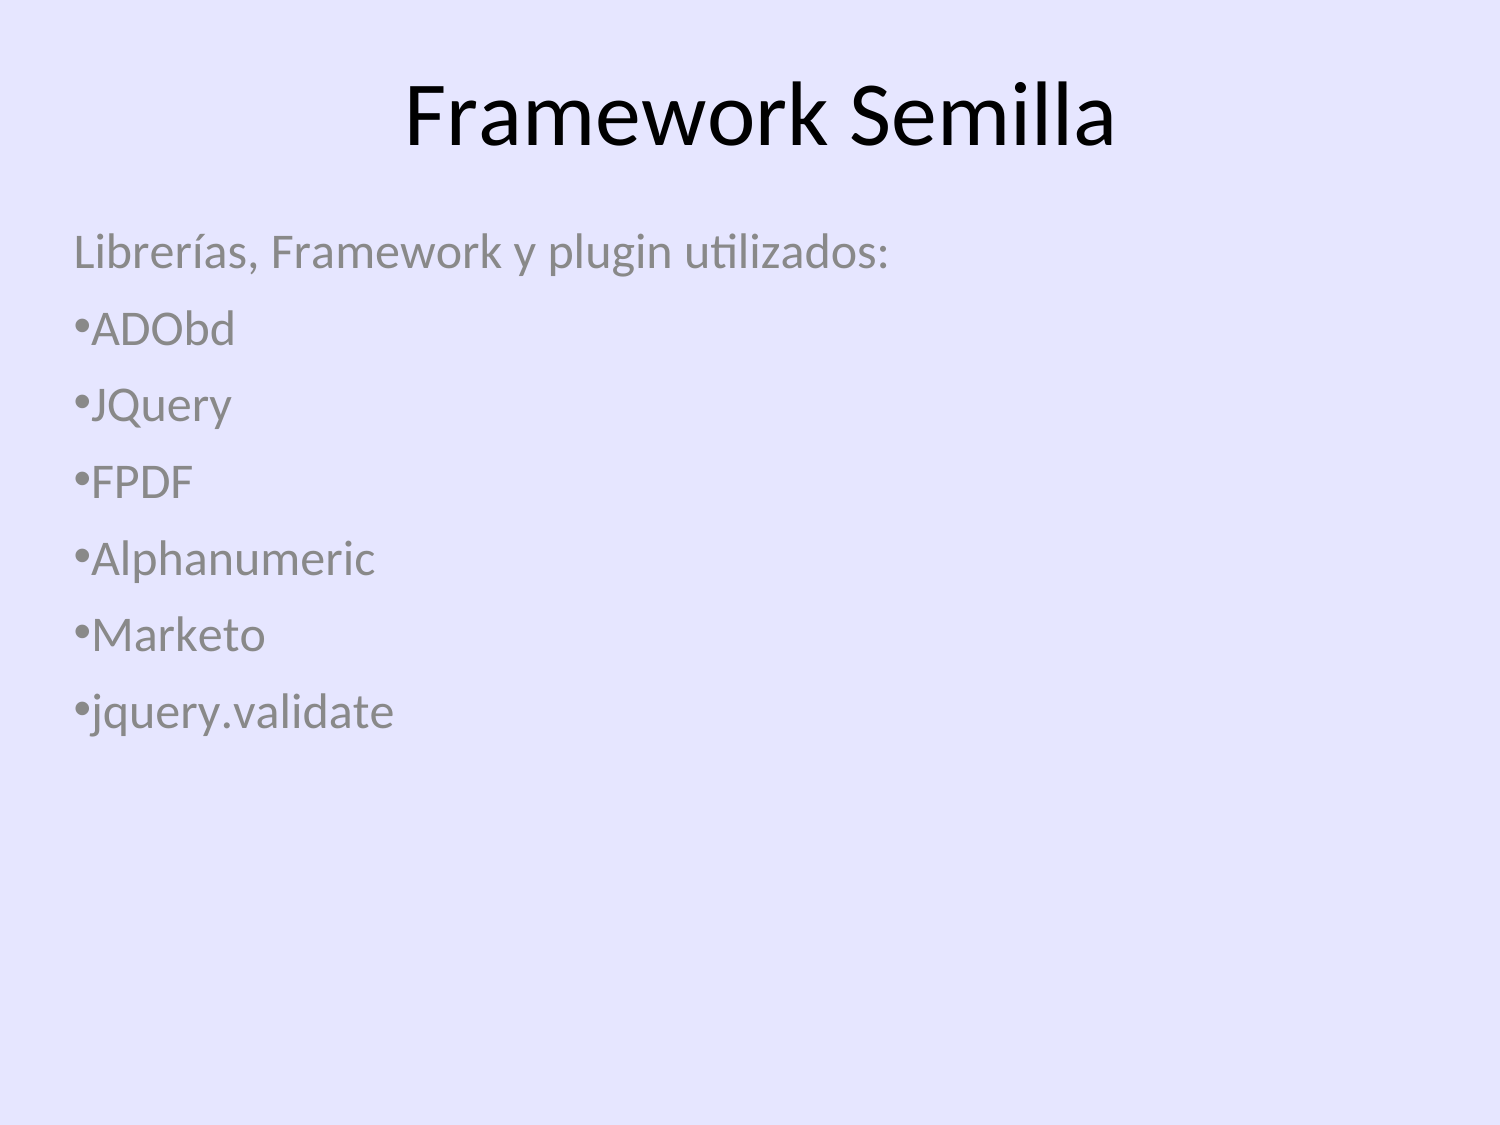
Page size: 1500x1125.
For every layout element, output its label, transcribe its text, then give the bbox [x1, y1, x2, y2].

text_box Framework Semilla [58, 35, 1465, 183]
text_box Librerías, Framework y plugin utilizados: ADObd JQuery FPDF Alphanumeric Marketo jquery.validate [58, 210, 1454, 1032]
